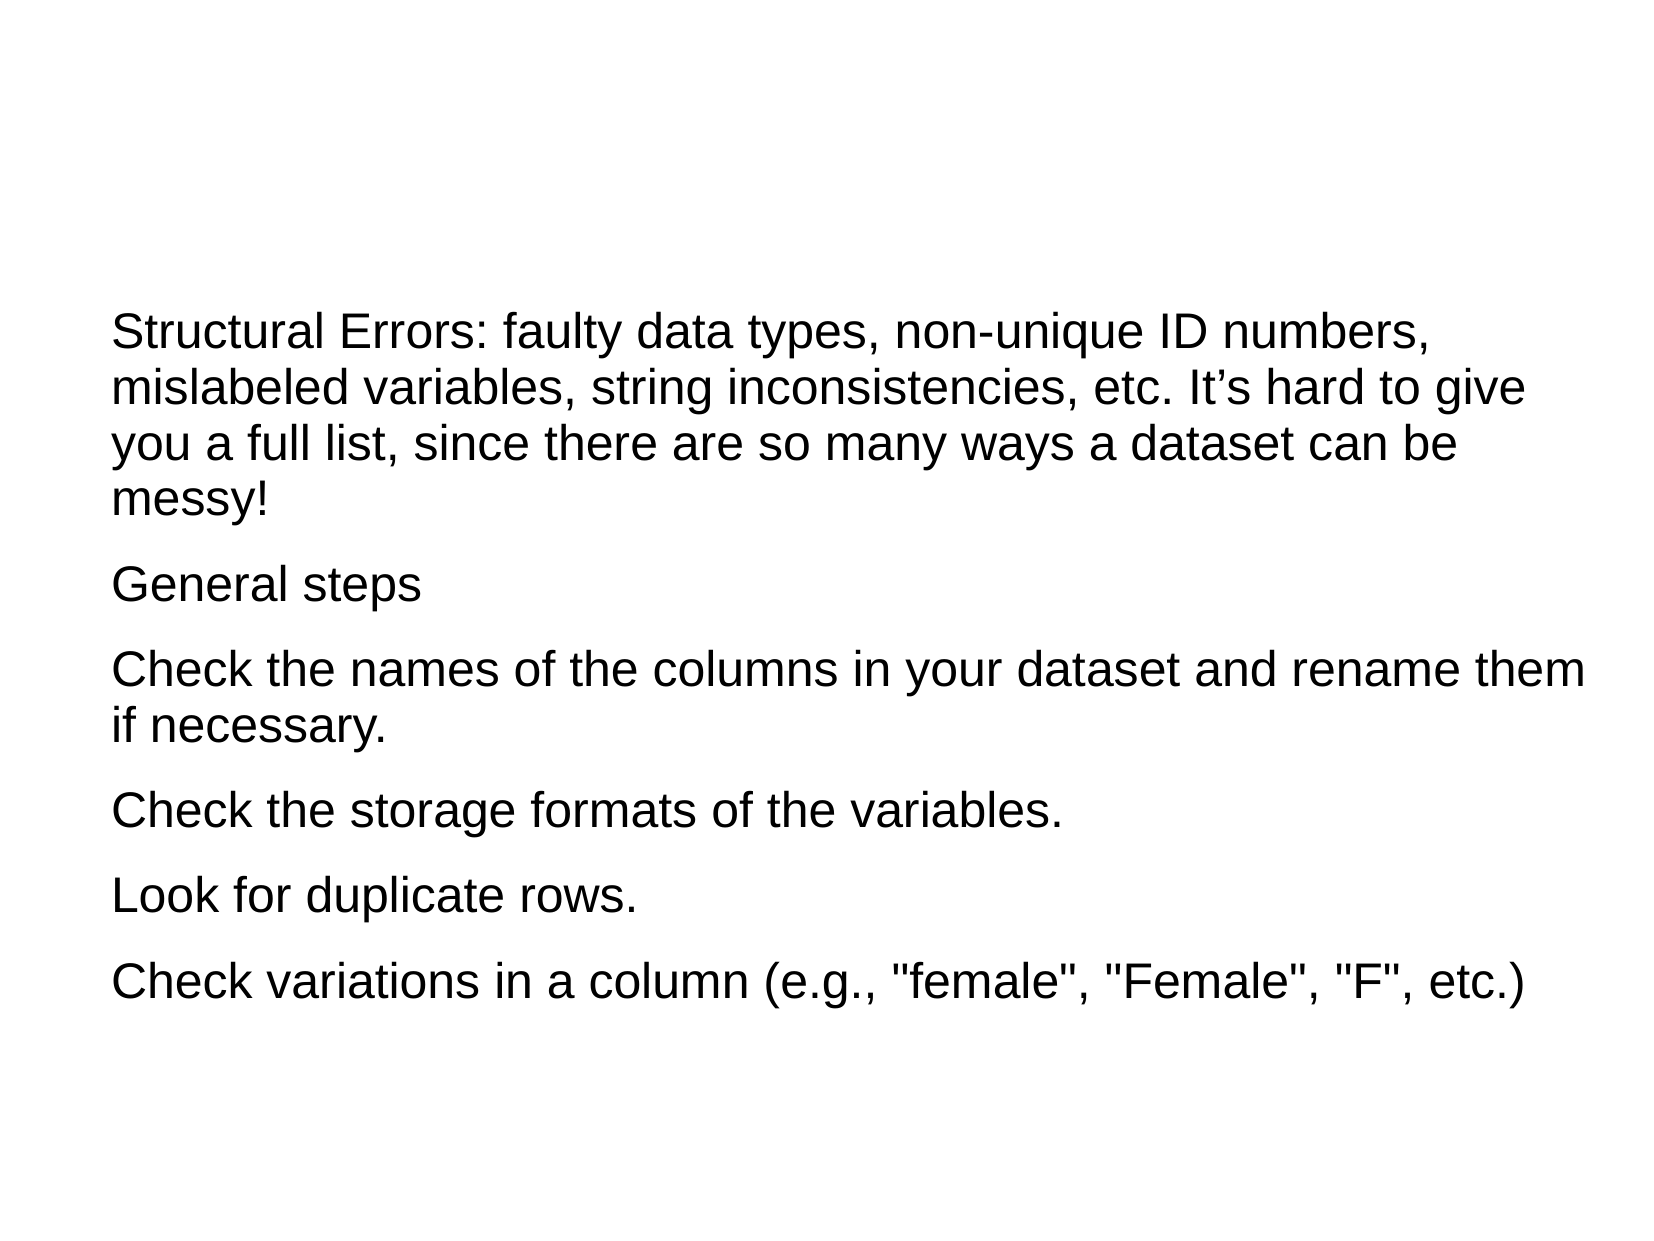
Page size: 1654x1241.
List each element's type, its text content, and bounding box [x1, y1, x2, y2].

list Structural Errors: faulty data types, non-unique ID numbers, mislabeled variables, string inconsistencies, etc. It’s hard to give you a full list, since there are so many ways a dataset can be messy! General steps Check the names of the columns in your dataset and rename them if necessary. Check the storage formats of the variables. Look for duplicate rows. Check variations in a column (e.g., "female", "Female", "F", etc.) [111, 303, 1600, 1122]
